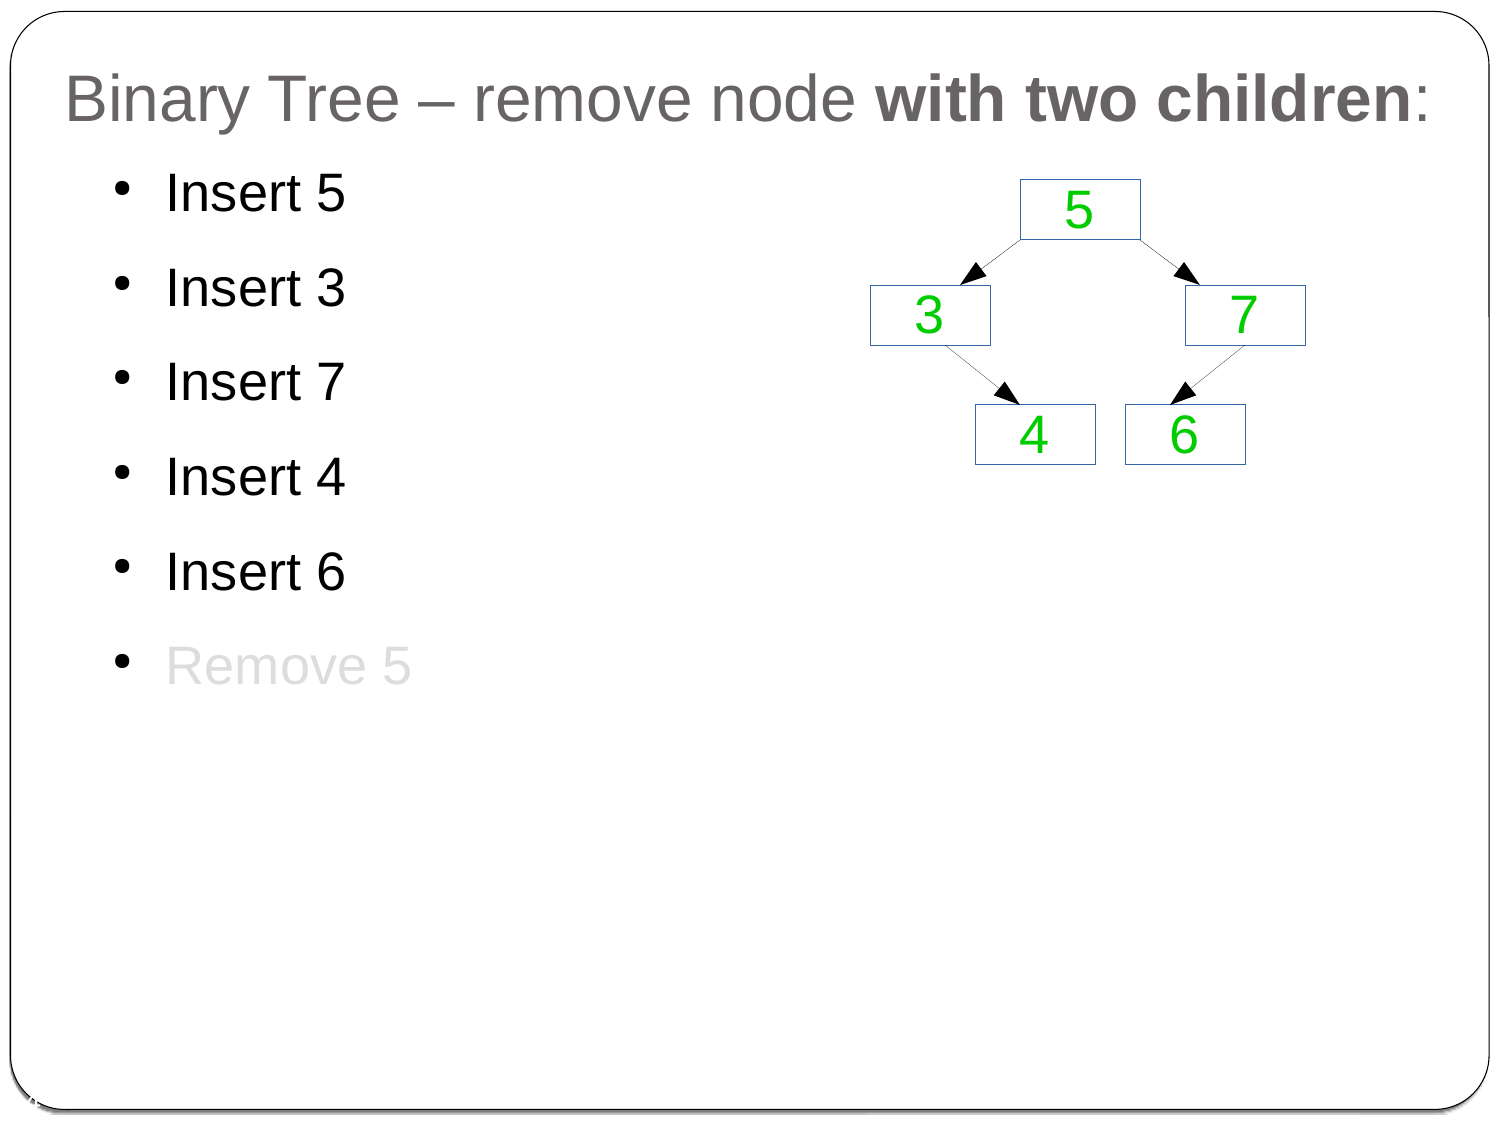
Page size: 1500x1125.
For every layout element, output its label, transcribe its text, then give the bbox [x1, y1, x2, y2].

text_box 7 [1185, 285, 1306, 346]
text_box 3 [870, 285, 991, 346]
slide_number <number> [0, 1074, 50, 1125]
text_box 4 [975, 404, 1096, 465]
text_box 5 [1020, 179, 1141, 240]
text_box 6 [1125, 404, 1246, 465]
list Insert 5 Insert 3 Insert 7 Insert 4 Insert 6 Remove 5 [80, 149, 661, 1088]
title Binary Tree – remove node with two children: [50, 45, 1450, 150]
